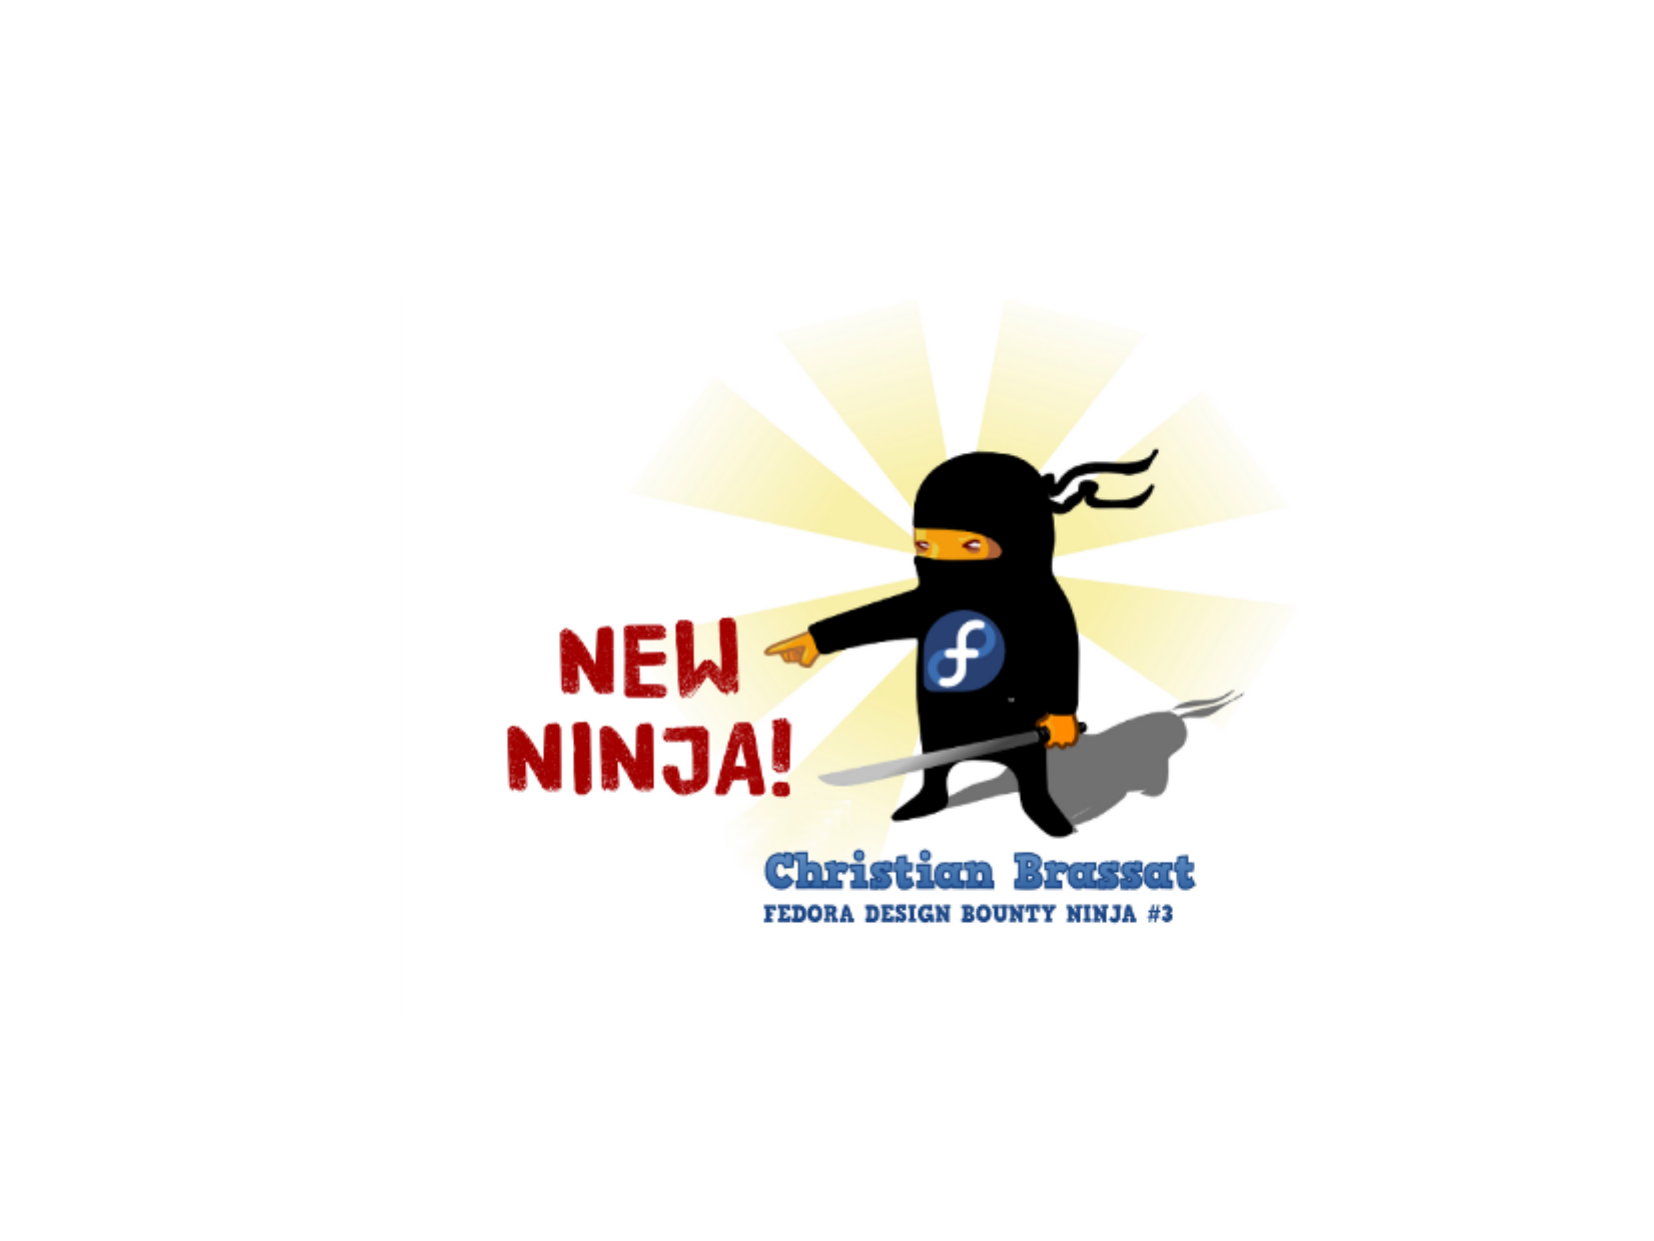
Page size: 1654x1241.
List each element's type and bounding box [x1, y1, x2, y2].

picture [400, 298, 1301, 1013]
